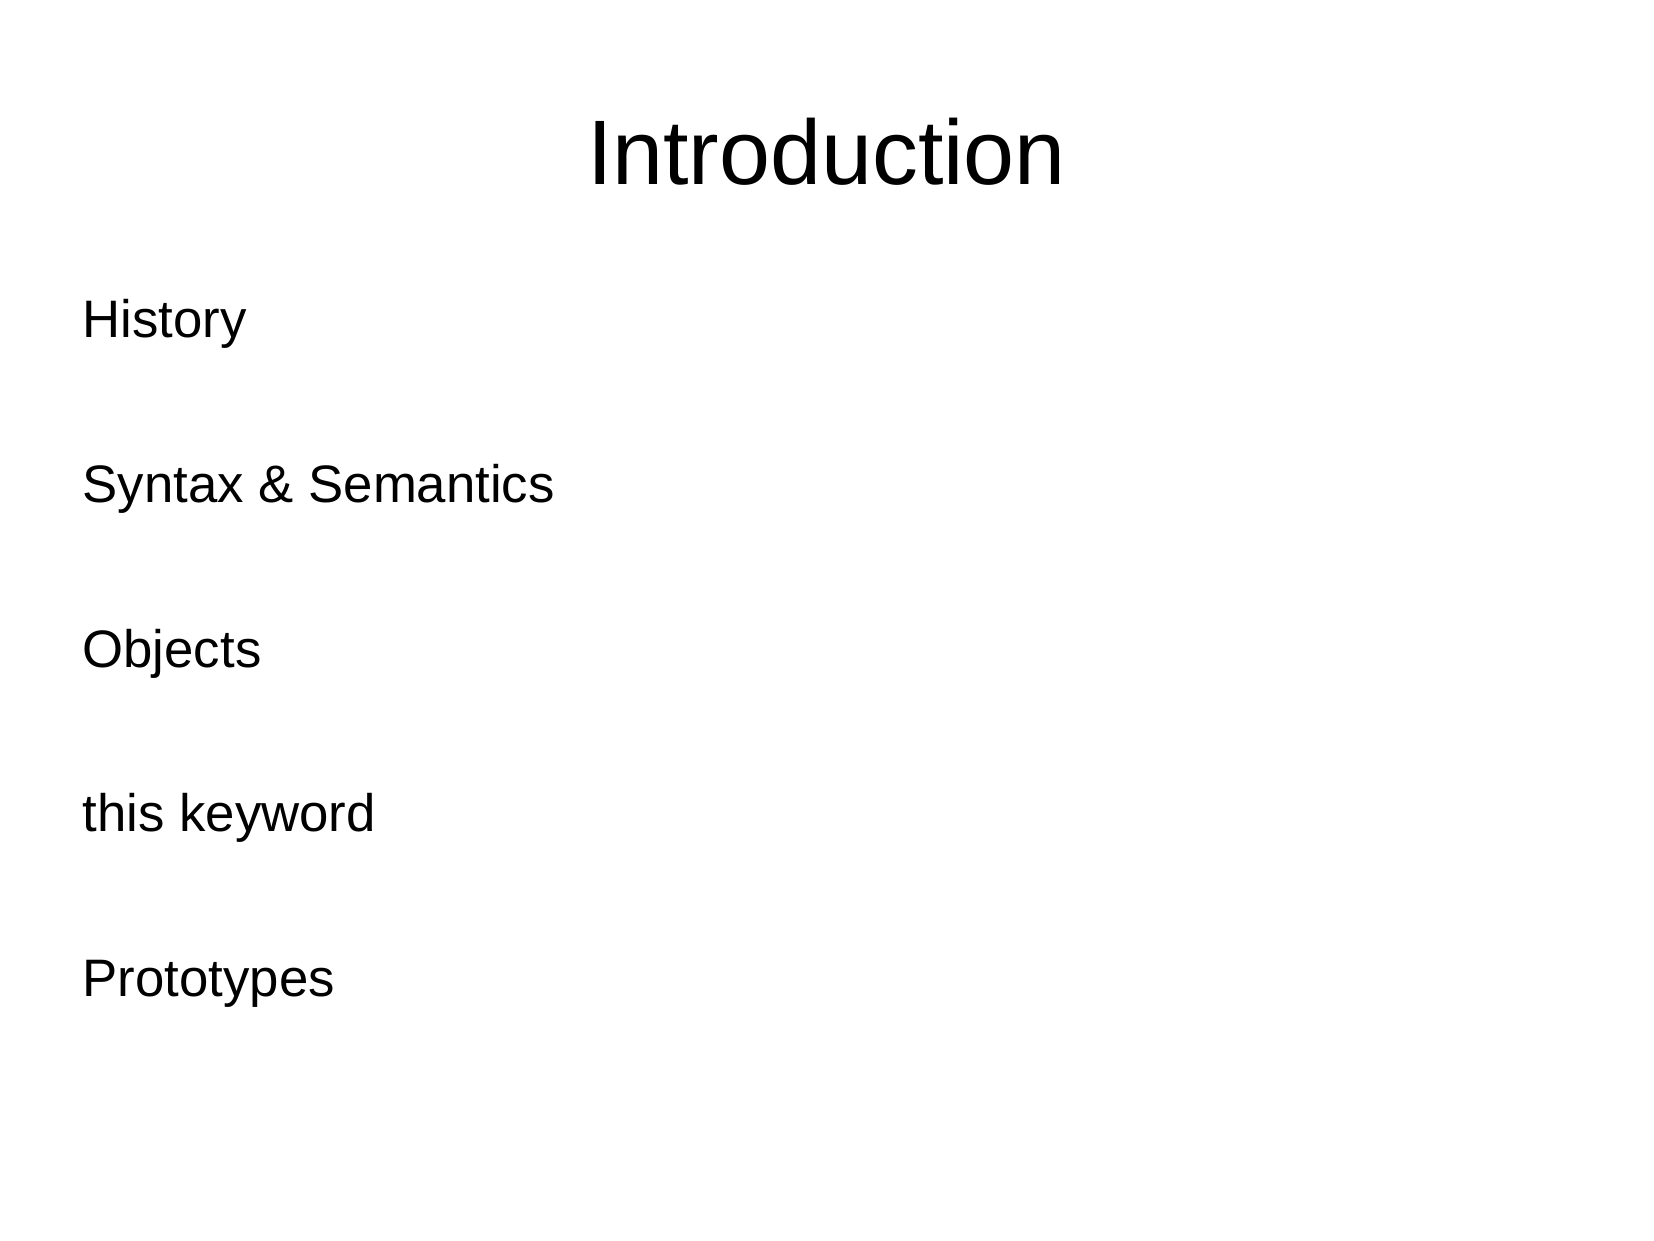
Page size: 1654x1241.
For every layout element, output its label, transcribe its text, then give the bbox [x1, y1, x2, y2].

list History Syntax & Semantics Objects this keyword Prototypes [82, 290, 1571, 1010]
title Introduction [82, 49, 1571, 257]
